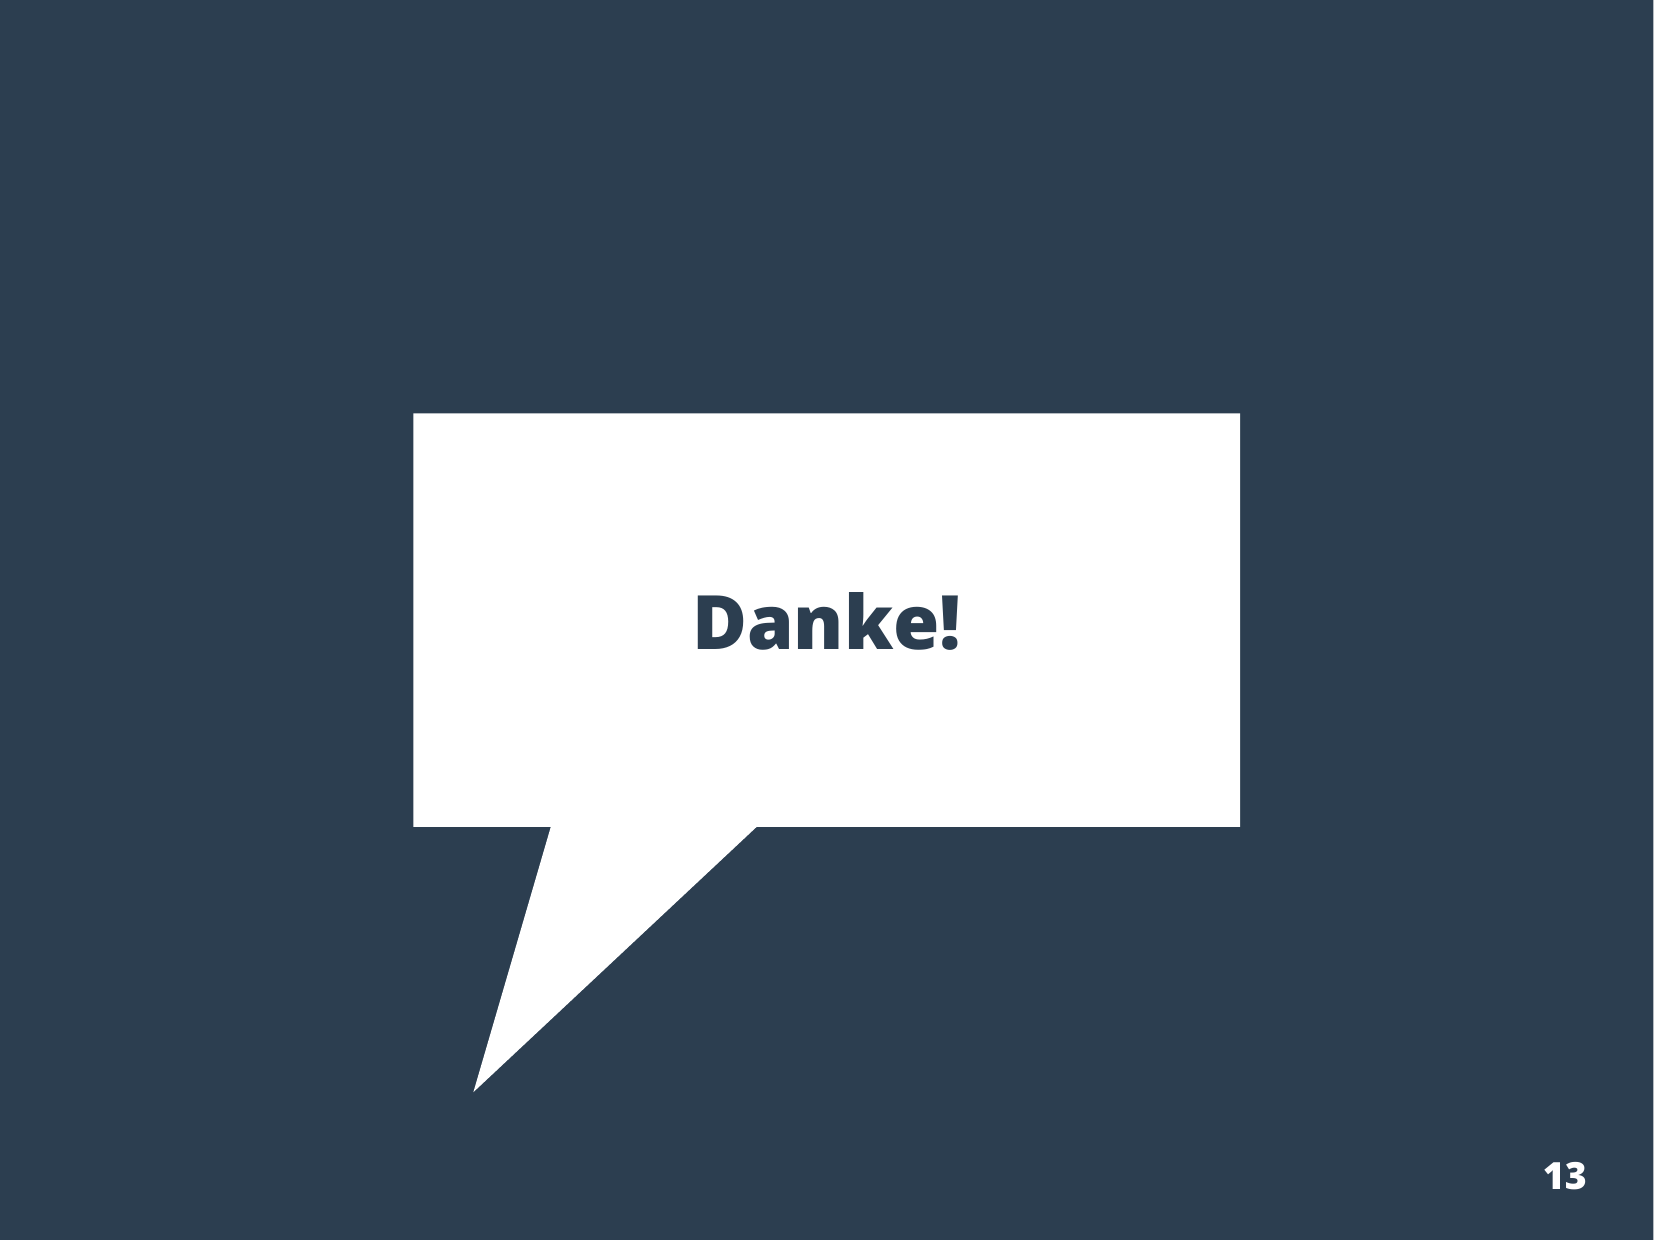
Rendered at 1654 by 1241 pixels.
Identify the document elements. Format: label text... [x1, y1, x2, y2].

title Danke! [442, 442, 1211, 798]
